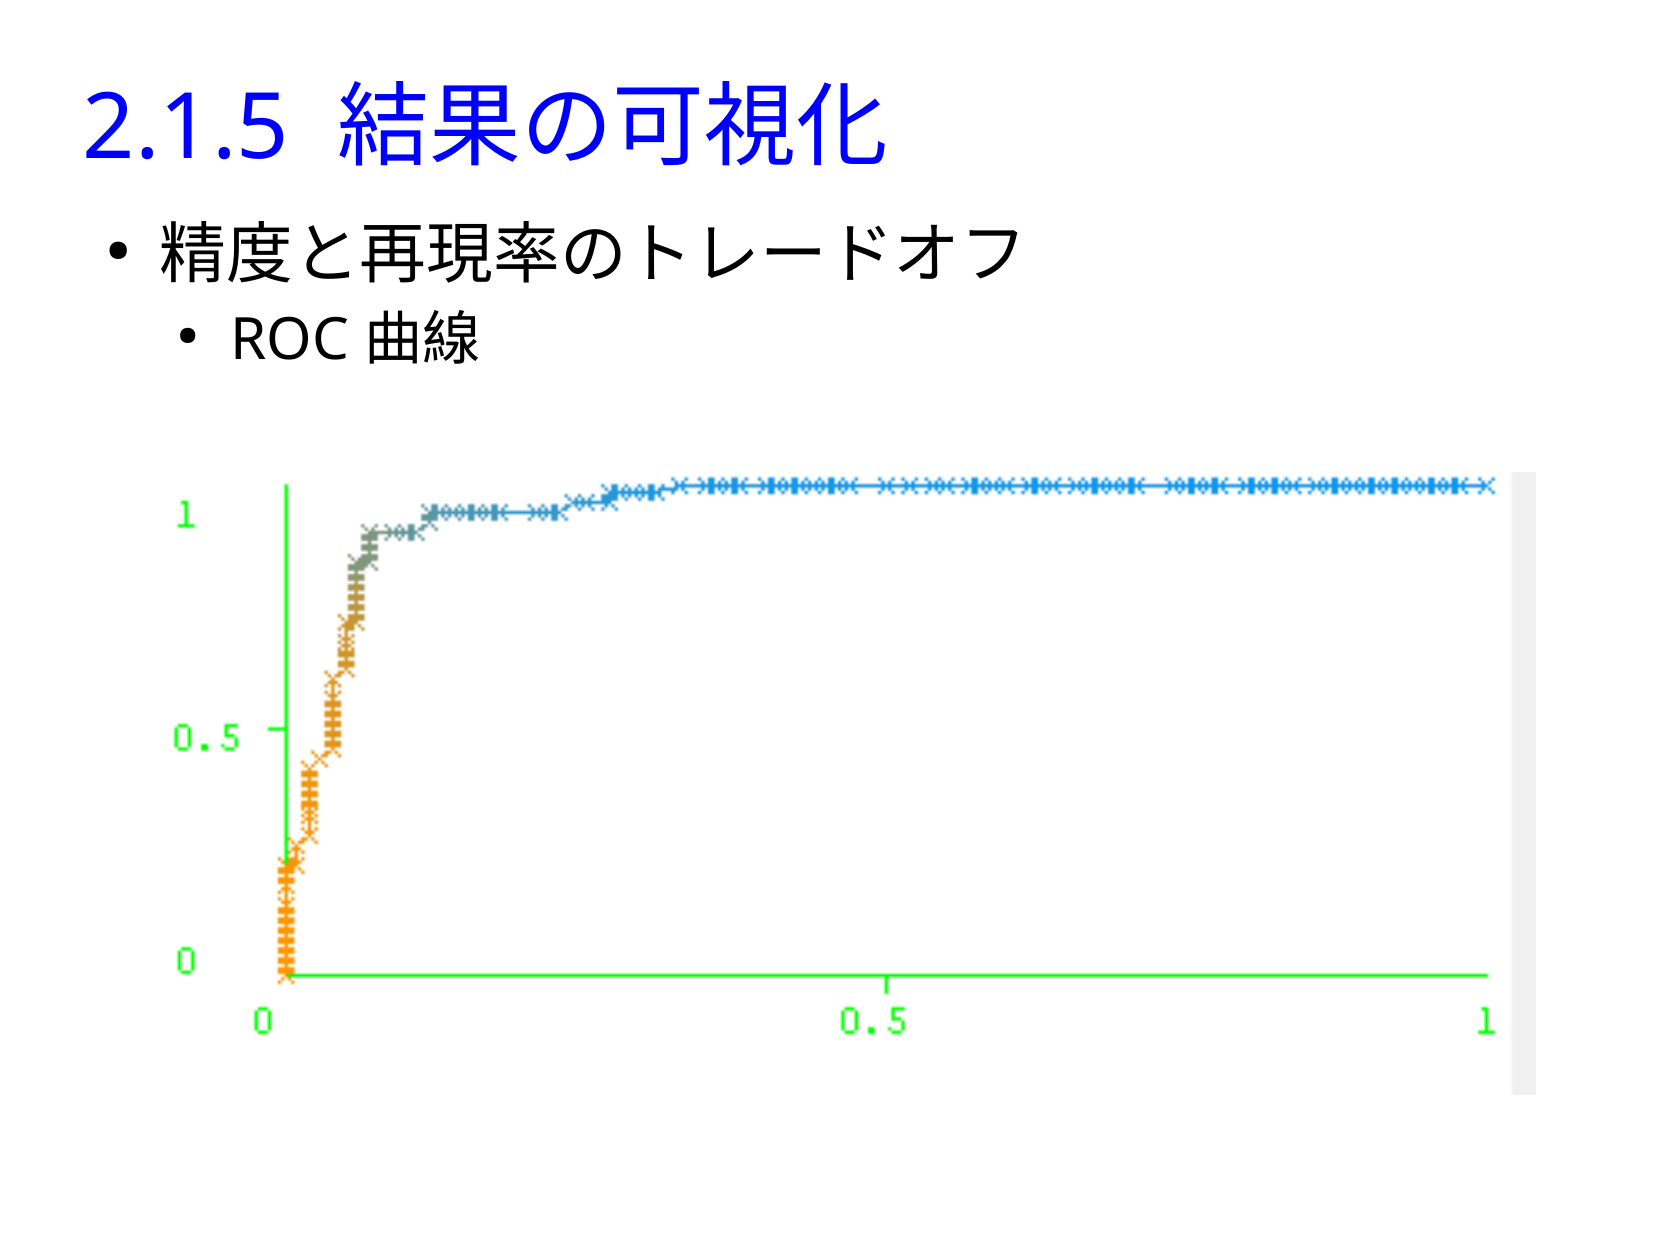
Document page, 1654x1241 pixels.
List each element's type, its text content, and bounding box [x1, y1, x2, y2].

picture [159, 1010, 1536, 1095]
list 精度と再現率のトレードオフ ROC曲線 [88, 206, 1577, 1010]
title 2.1.5 結果の可視化 [82, 49, 1571, 198]
